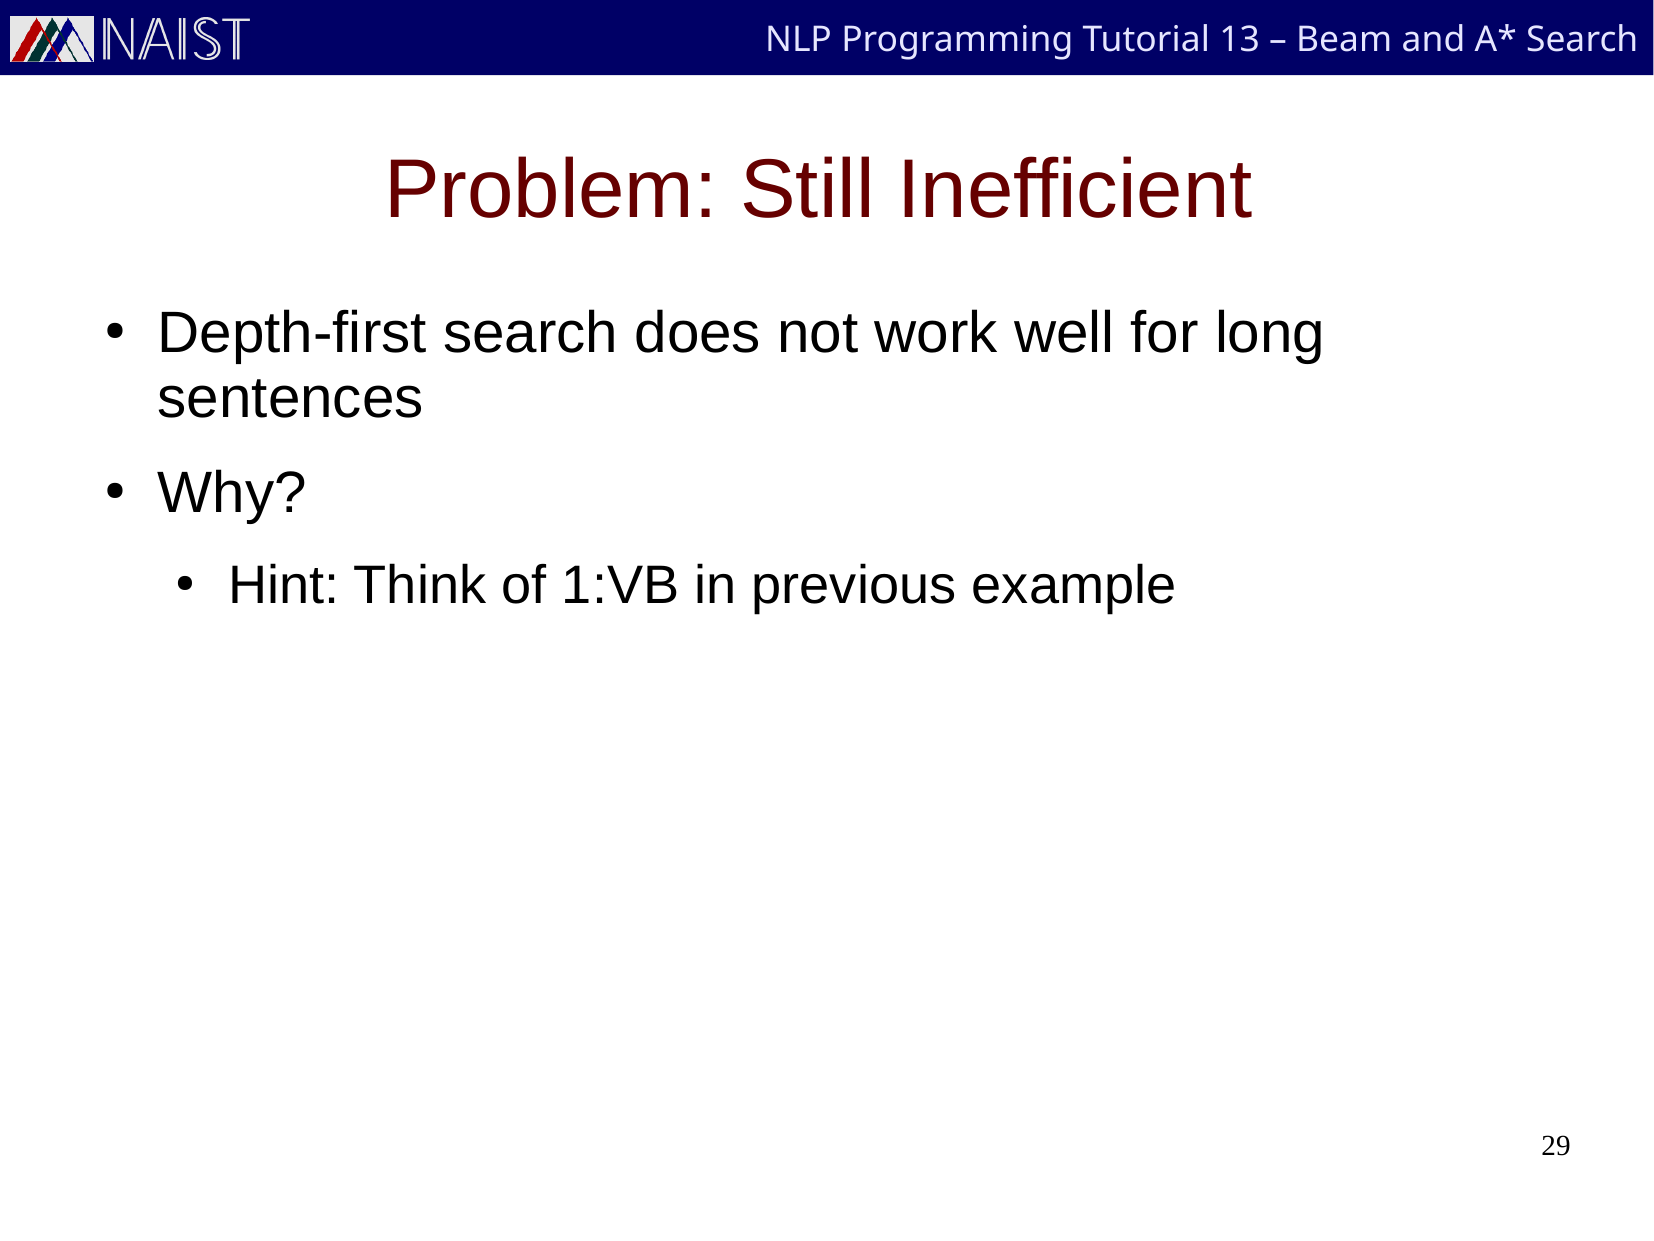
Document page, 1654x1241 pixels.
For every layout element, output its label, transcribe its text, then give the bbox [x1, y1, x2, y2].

title Problem: Still Inefficient [75, 92, 1564, 285]
picture [102, 17, 251, 60]
picture [10, 16, 94, 62]
list Depth-first search does not work well for long sentences Why? Hint: Think of 1:VB in previous example [86, 300, 1576, 1119]
